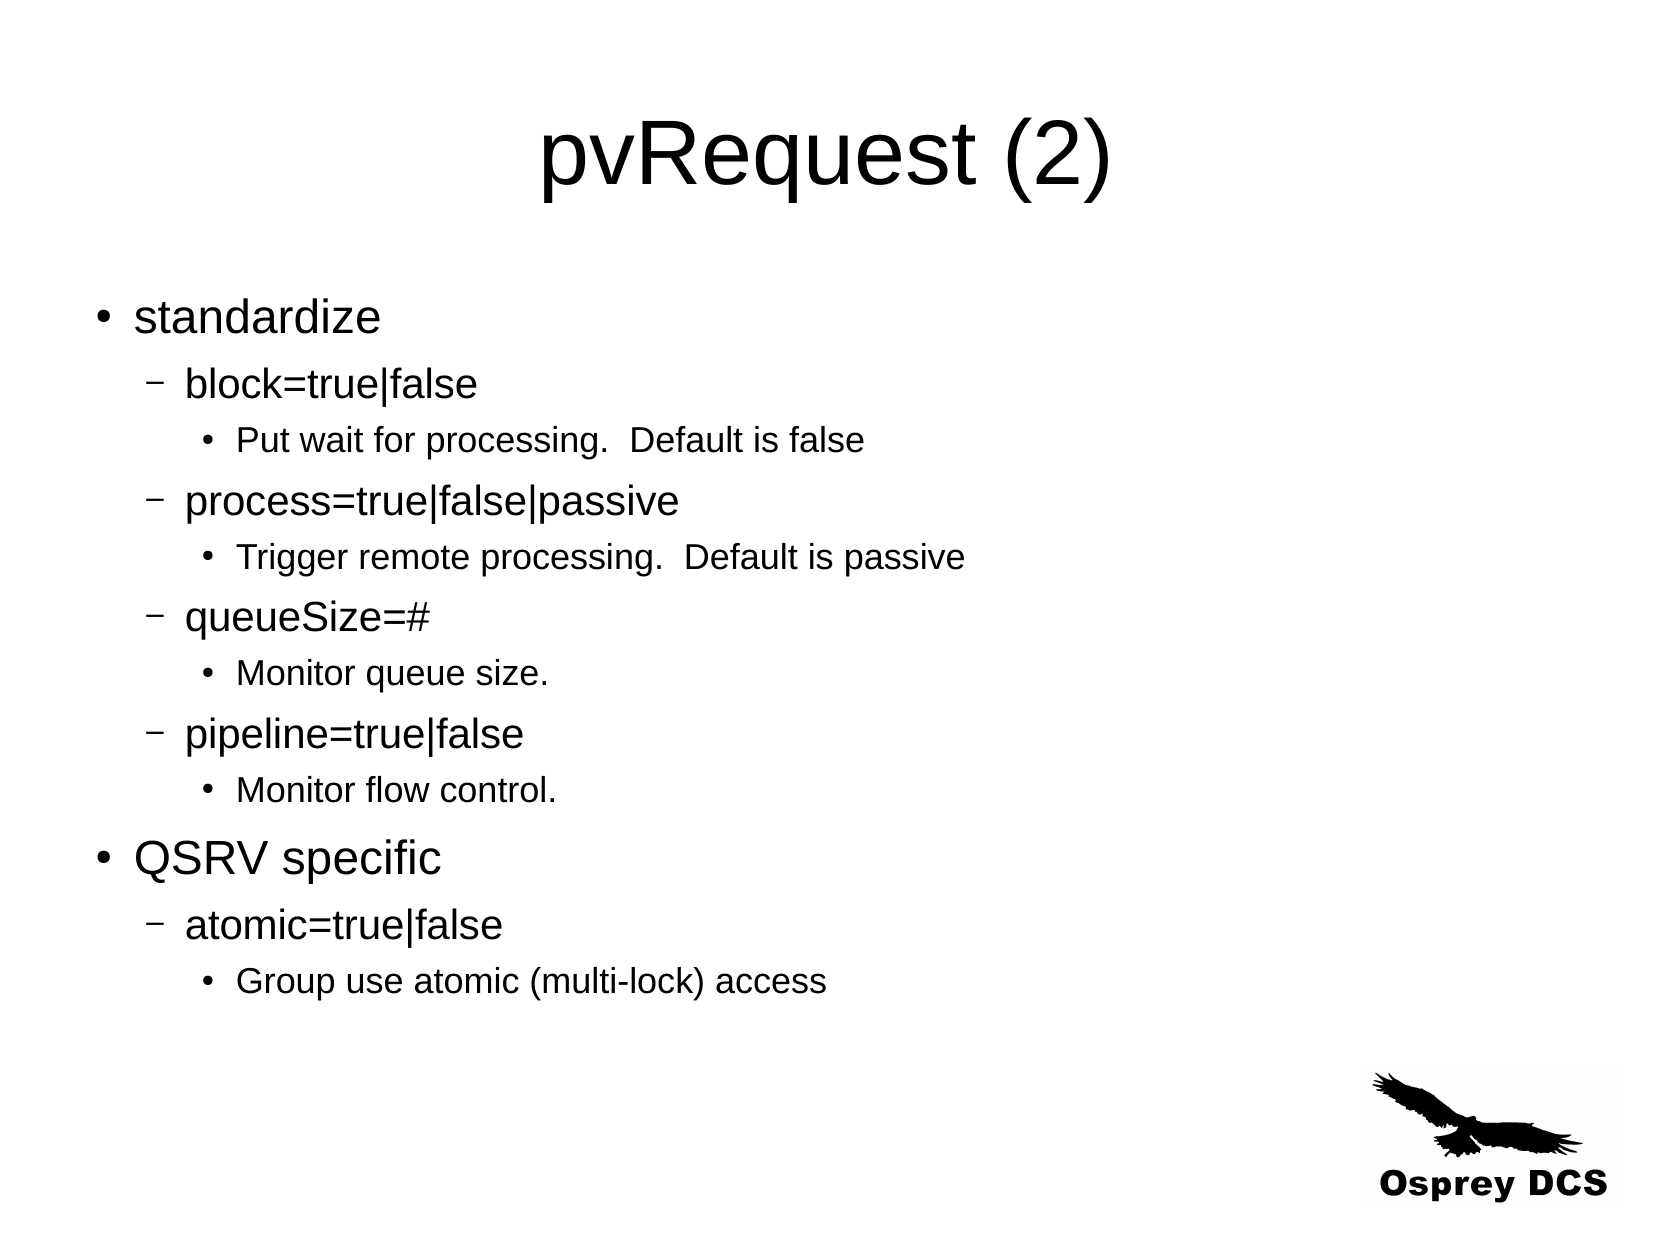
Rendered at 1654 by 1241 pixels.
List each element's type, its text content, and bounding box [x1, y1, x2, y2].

list standardize block=true|false Put wait for processing. Default is false process=true|false|passive Trigger remote processing. Default is passive queueSize=# Monitor queue size. pipeline=true|false Monitor flow control. QSRV specific atomic=true|false Group use atomic (multi-lock) access [82, 290, 1571, 1010]
title pvRequest (2) [82, 49, 1571, 257]
picture [1364, 1064, 1620, 1208]
